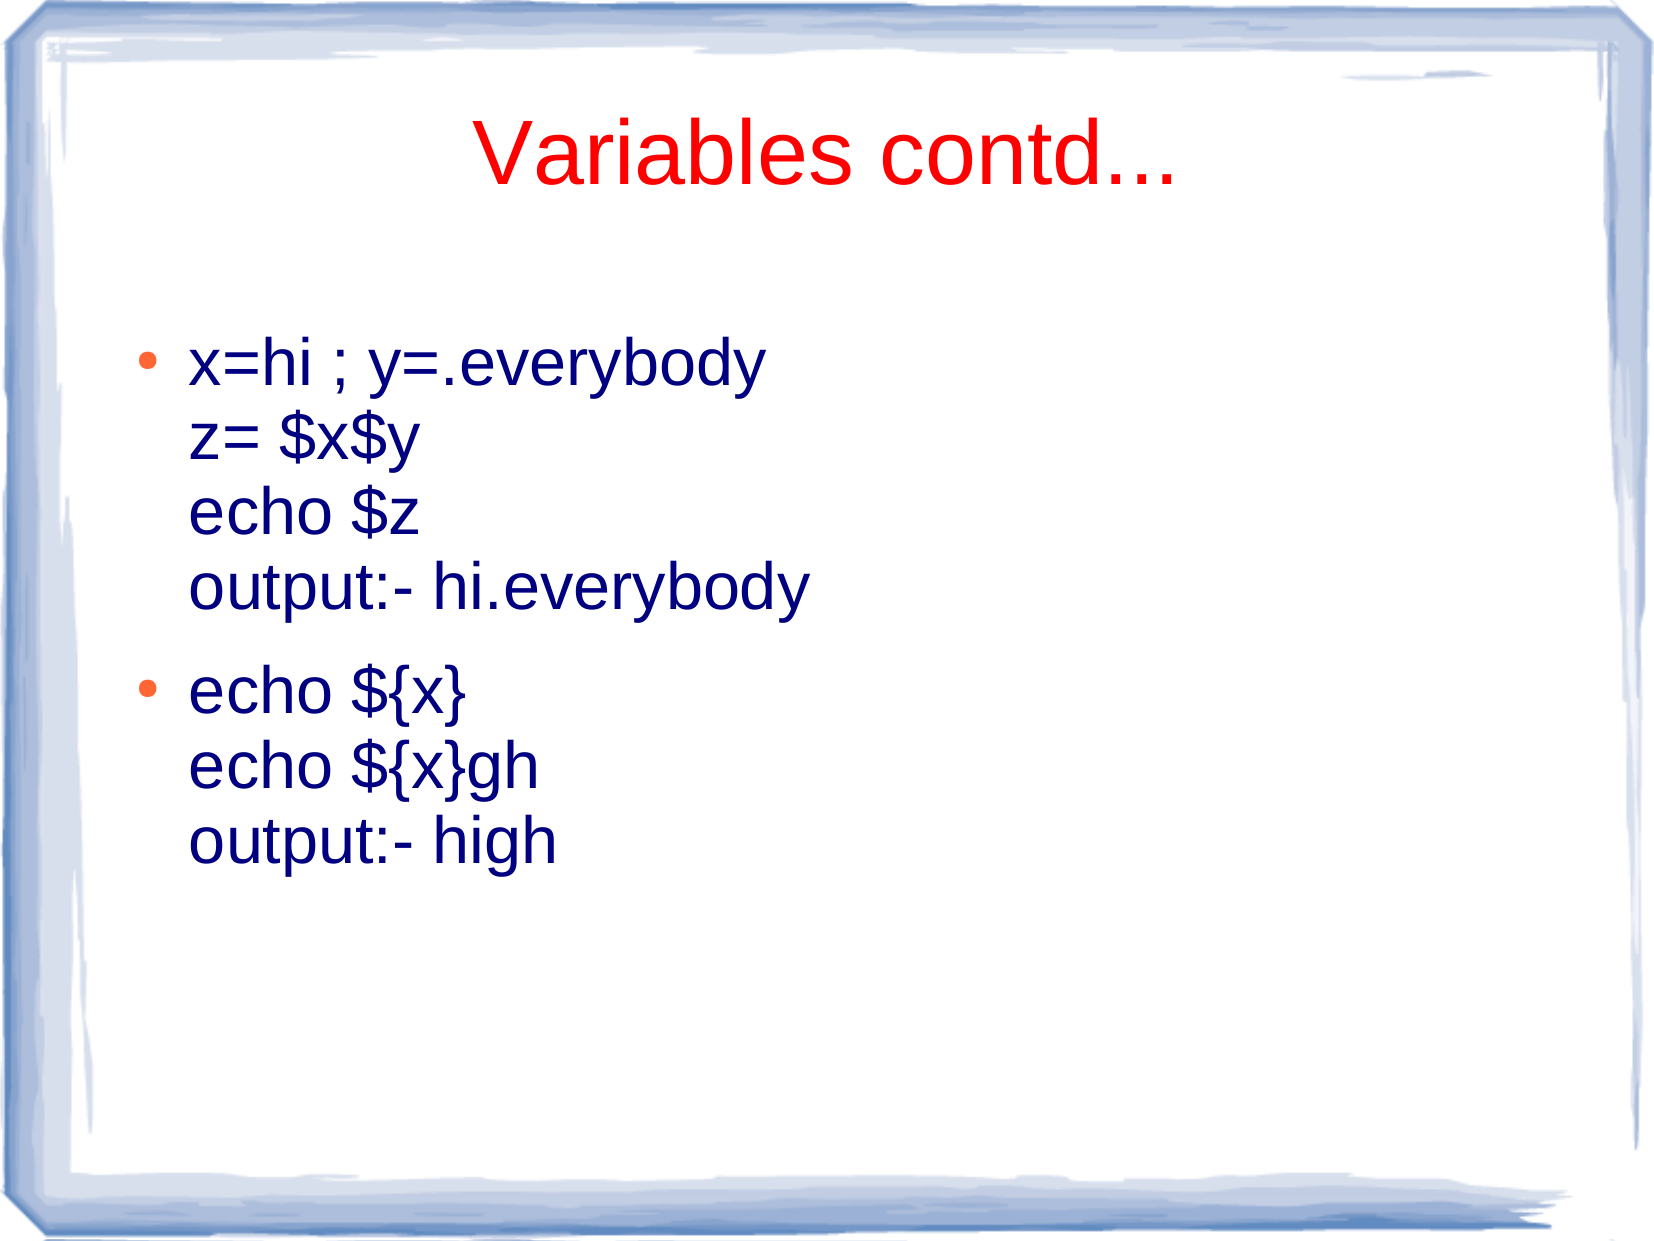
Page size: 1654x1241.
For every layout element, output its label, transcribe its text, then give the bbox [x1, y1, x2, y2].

title Variables contd... [82, 56, 1571, 250]
list x=hi ; y=.everybody z= $x$y echo $z output:- hi.everybody echo ${x} echo ${x}gh output:- high [118, 324, 1571, 990]
picture [0, 0, 1654, 1241]
